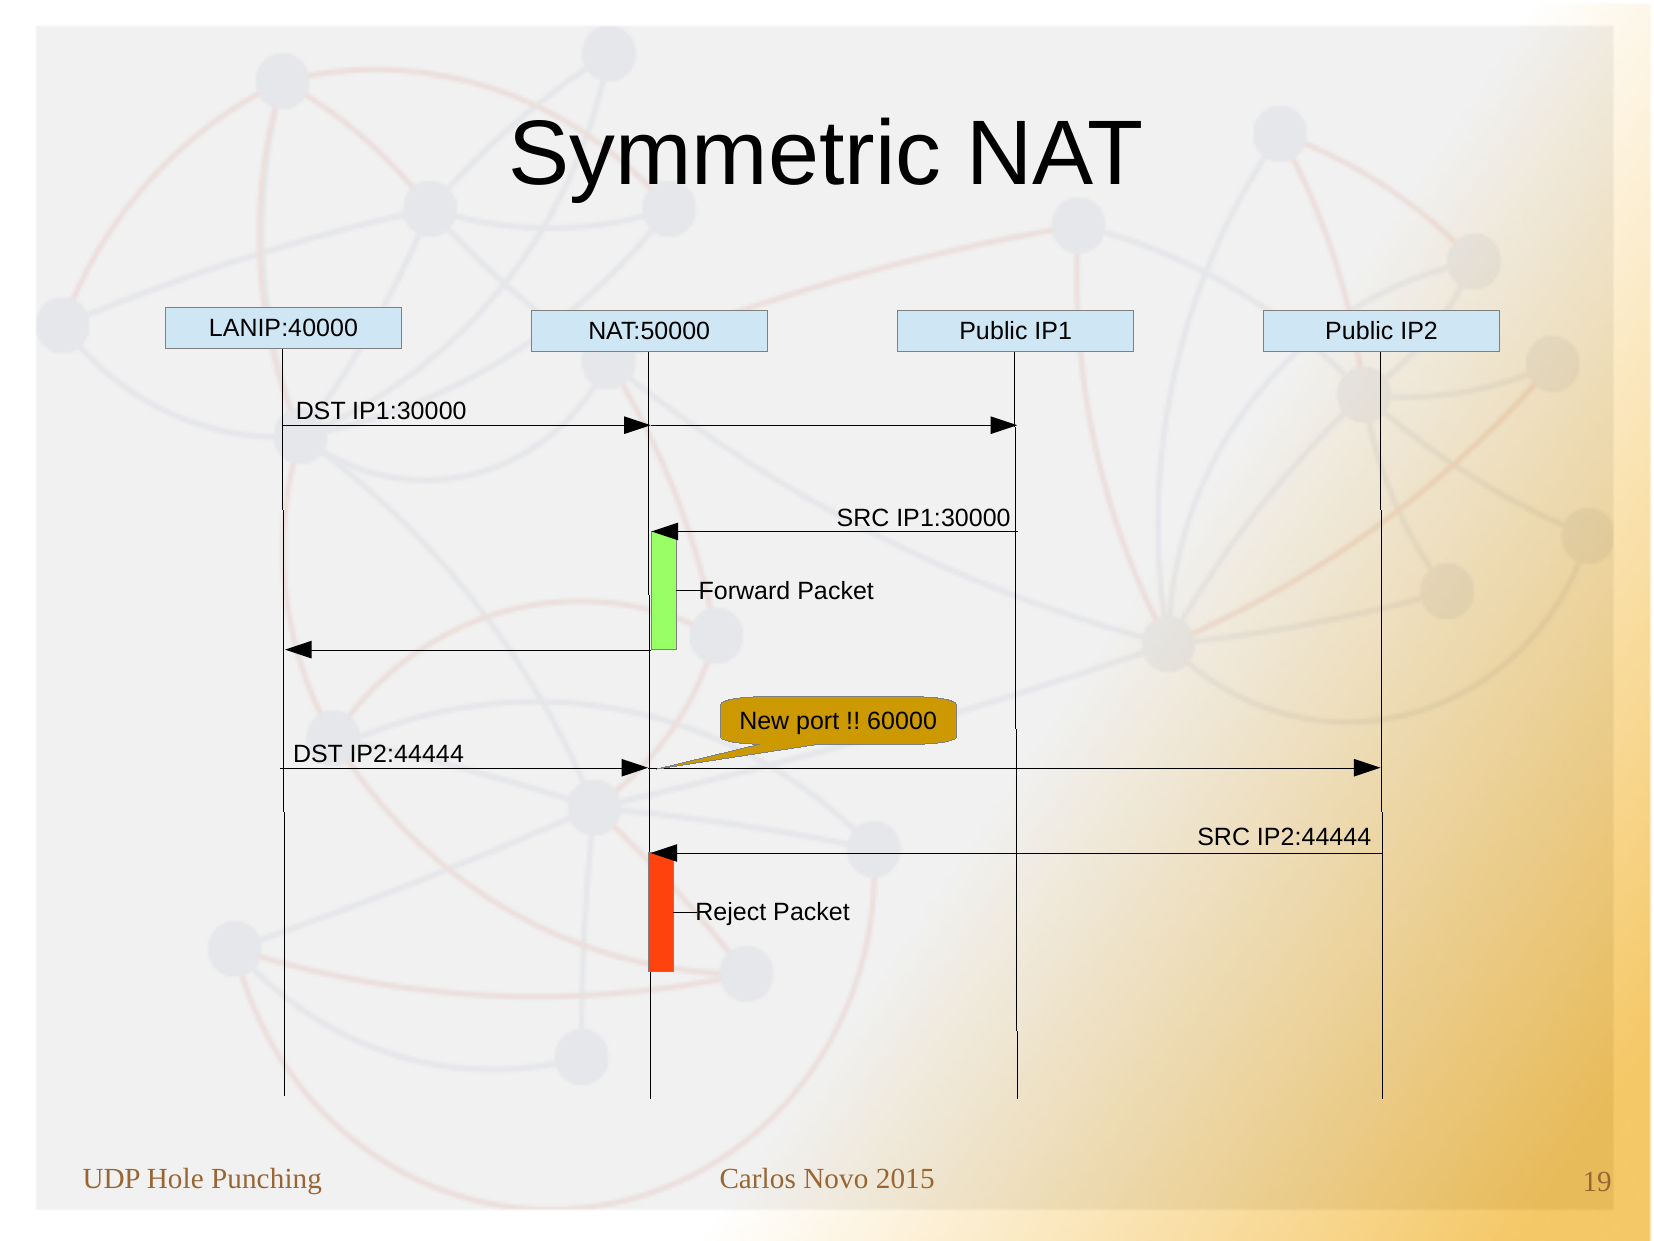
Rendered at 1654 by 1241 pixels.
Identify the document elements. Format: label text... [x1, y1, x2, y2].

text_box Reject Packet [680, 890, 866, 934]
text_box Public IP1 [897, 310, 1134, 352]
text_box Forward Packet [684, 569, 890, 613]
title Symmetric NAT [82, 49, 1571, 257]
picture [0, 0, 1654, 1241]
text_box LANIP:40000 [165, 307, 402, 349]
text_box SRC IP2:44444 [1182, 814, 1394, 859]
text_box NAT:50000 [531, 310, 768, 352]
text_box [648, 852, 674, 972]
text_box Public IP2 [1263, 310, 1500, 352]
text_box [651, 532, 677, 650]
text_box DST IP1:30000 [280, 389, 482, 433]
text_box SRC IP1:30000 [821, 496, 1063, 540]
text_box New port !! 60000 [656, 696, 957, 770]
text_box DST IP2:44444 [278, 732, 480, 776]
